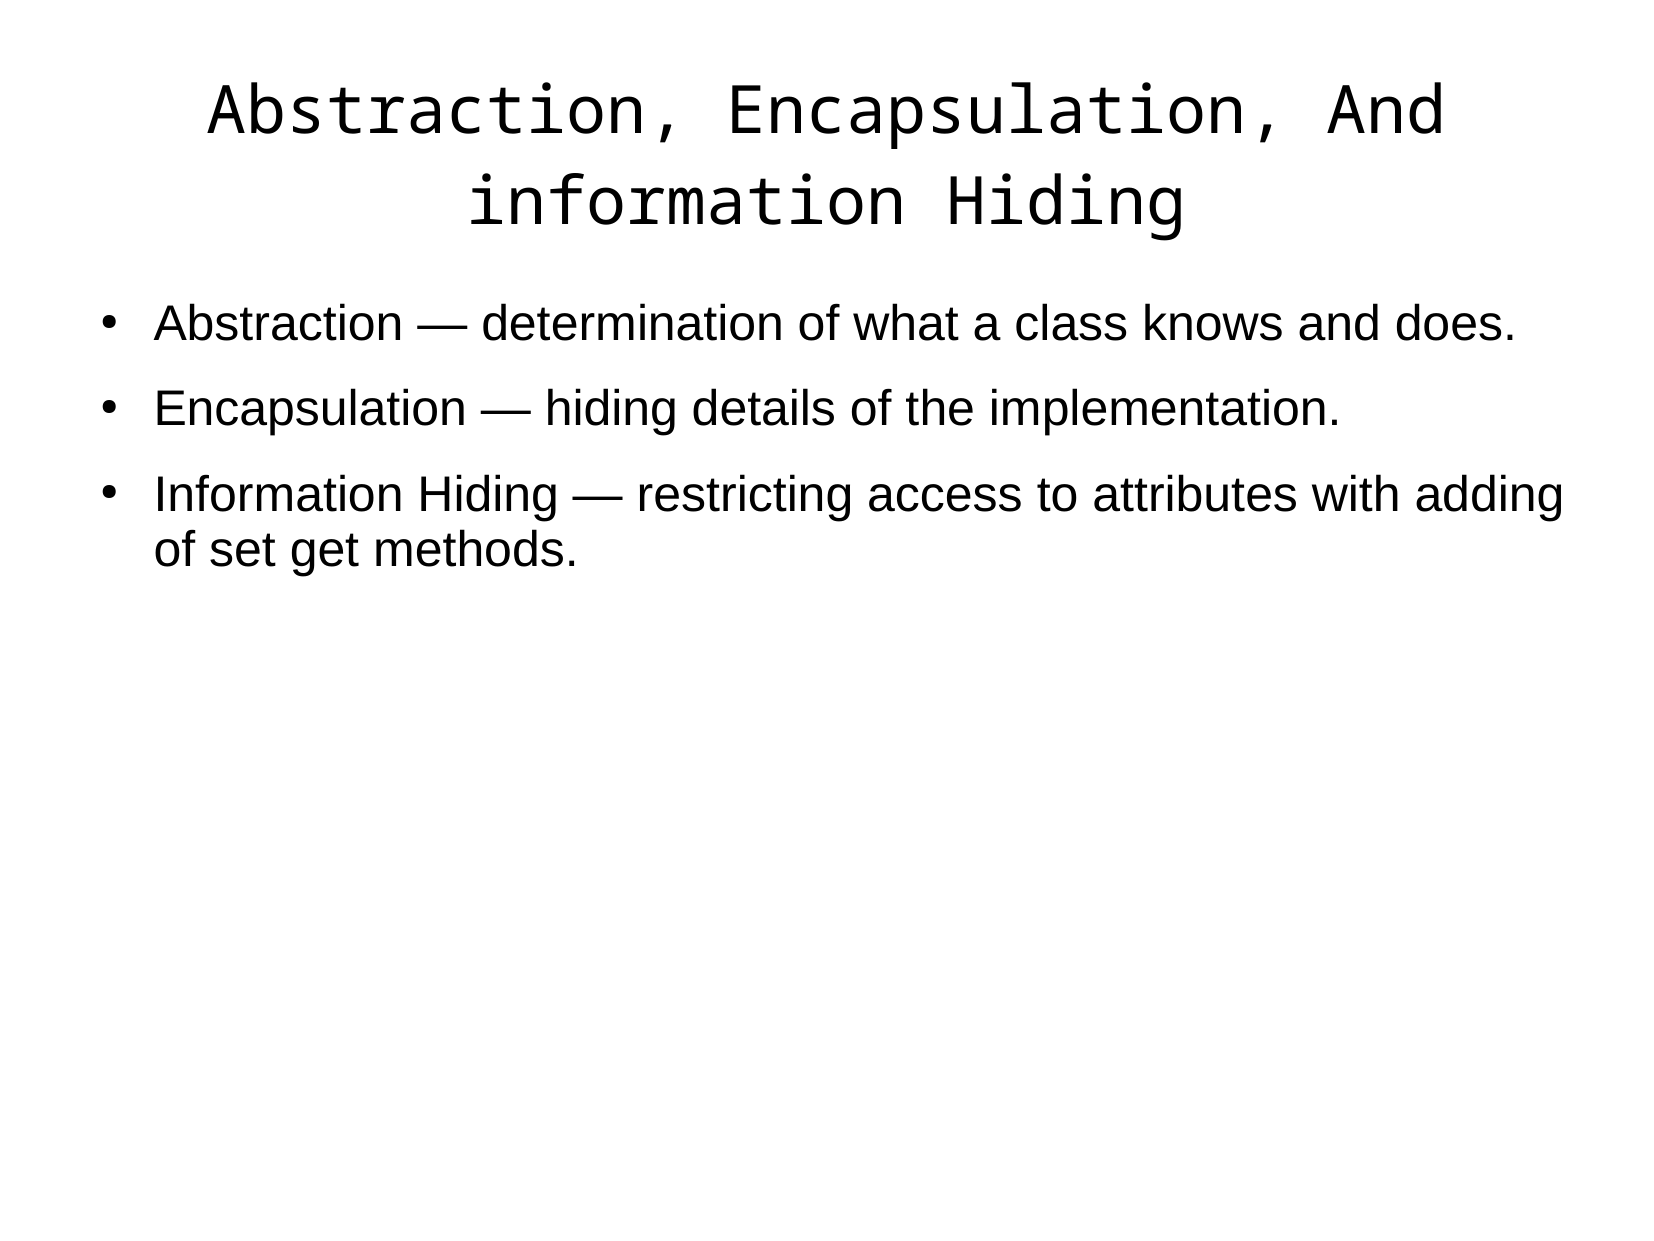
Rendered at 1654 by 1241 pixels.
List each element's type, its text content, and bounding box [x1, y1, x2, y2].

list Abstraction — determination of what a class knows and does. Encapsulation — hiding details of the implementation. Information Hiding — restricting access to attributes with adding of set get methods. [82, 295, 1571, 993]
title Abstraction, Encapsulation, And information Hiding [82, 49, 1571, 257]
